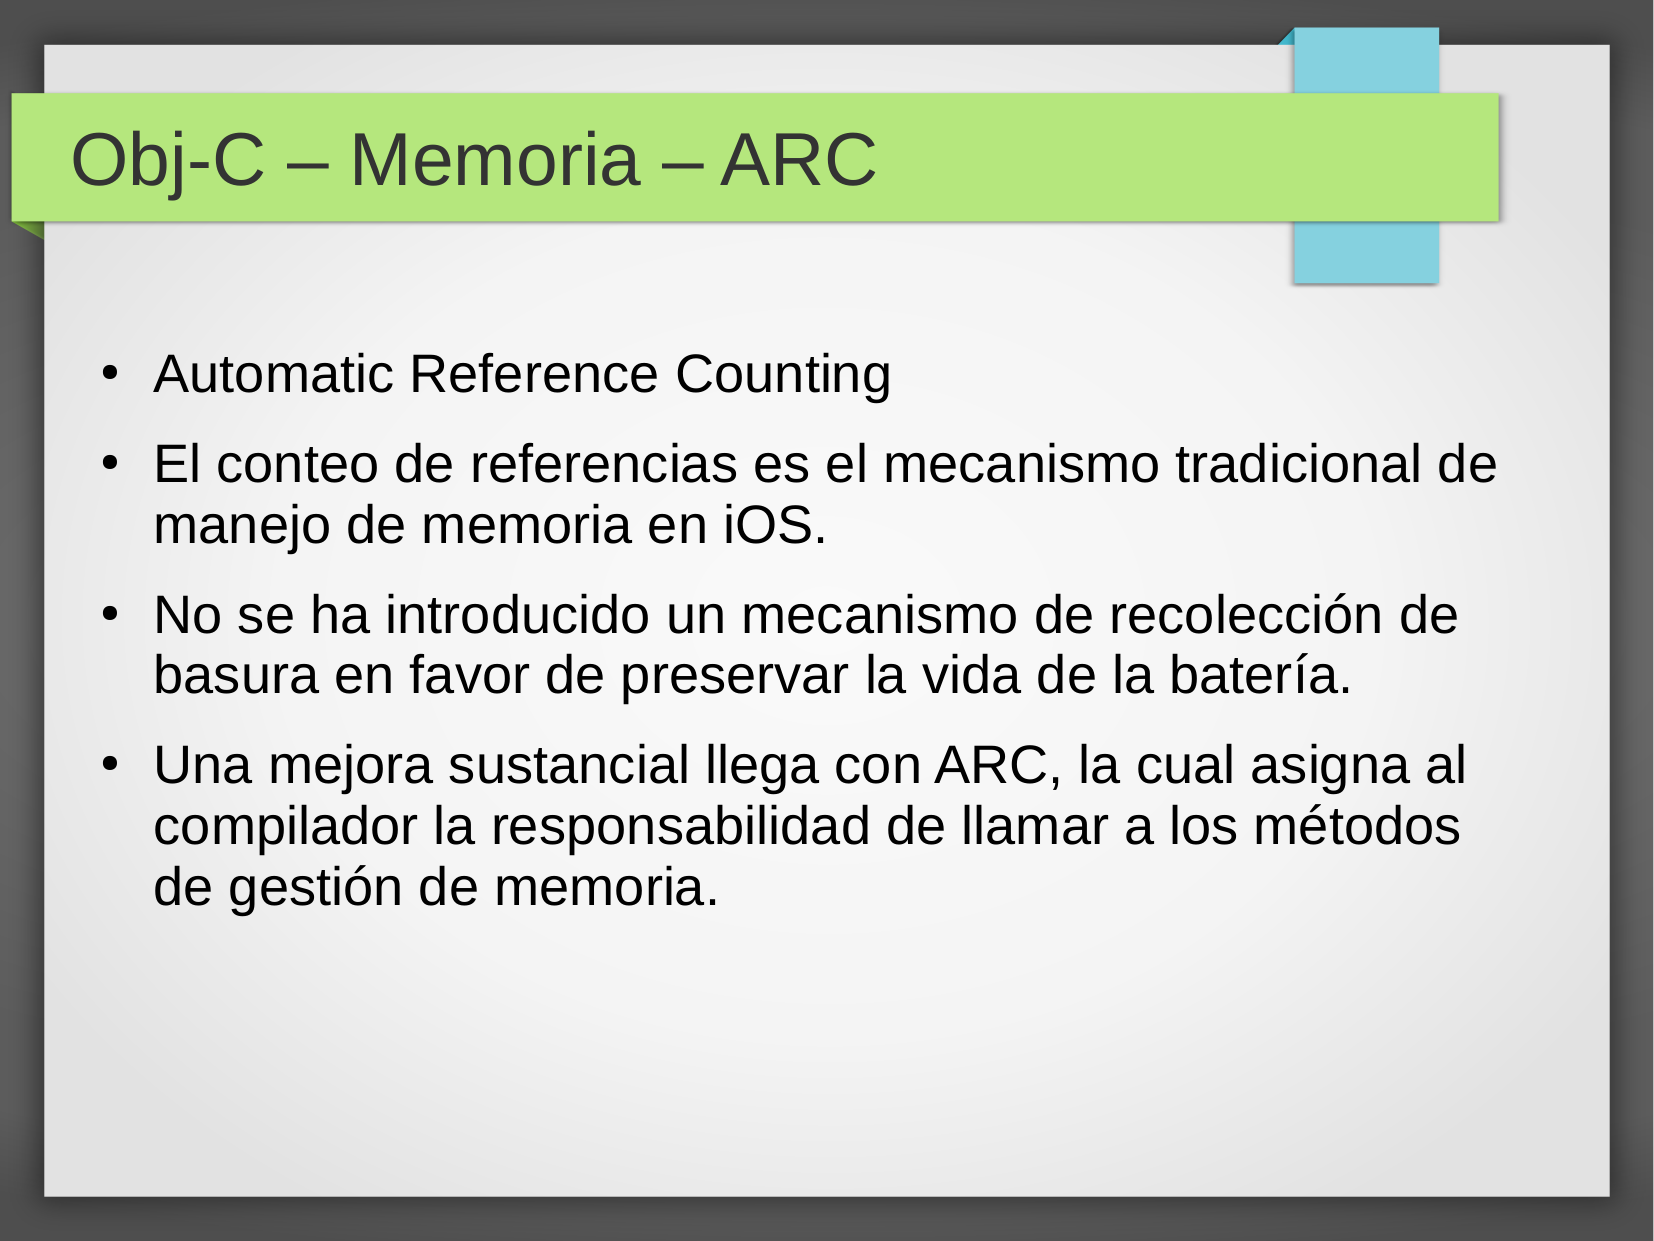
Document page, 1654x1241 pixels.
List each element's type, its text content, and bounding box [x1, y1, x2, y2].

picture [0, 0, 1654, 1241]
title Obj-C – Memoria – ARC [70, 106, 1229, 213]
list Automatic Reference Counting El conteo de referencias es el mecanismo tradicional de manejo de memoria en iOS. No se ha introducido un mecanismo de recolección de basura en favor de preservar la vida de la batería. Una mejora sustancial llega con ARC, la cual asigna al compilador la responsabilidad de llamar a los métodos de gestión de memoria. [82, 343, 1538, 1063]
